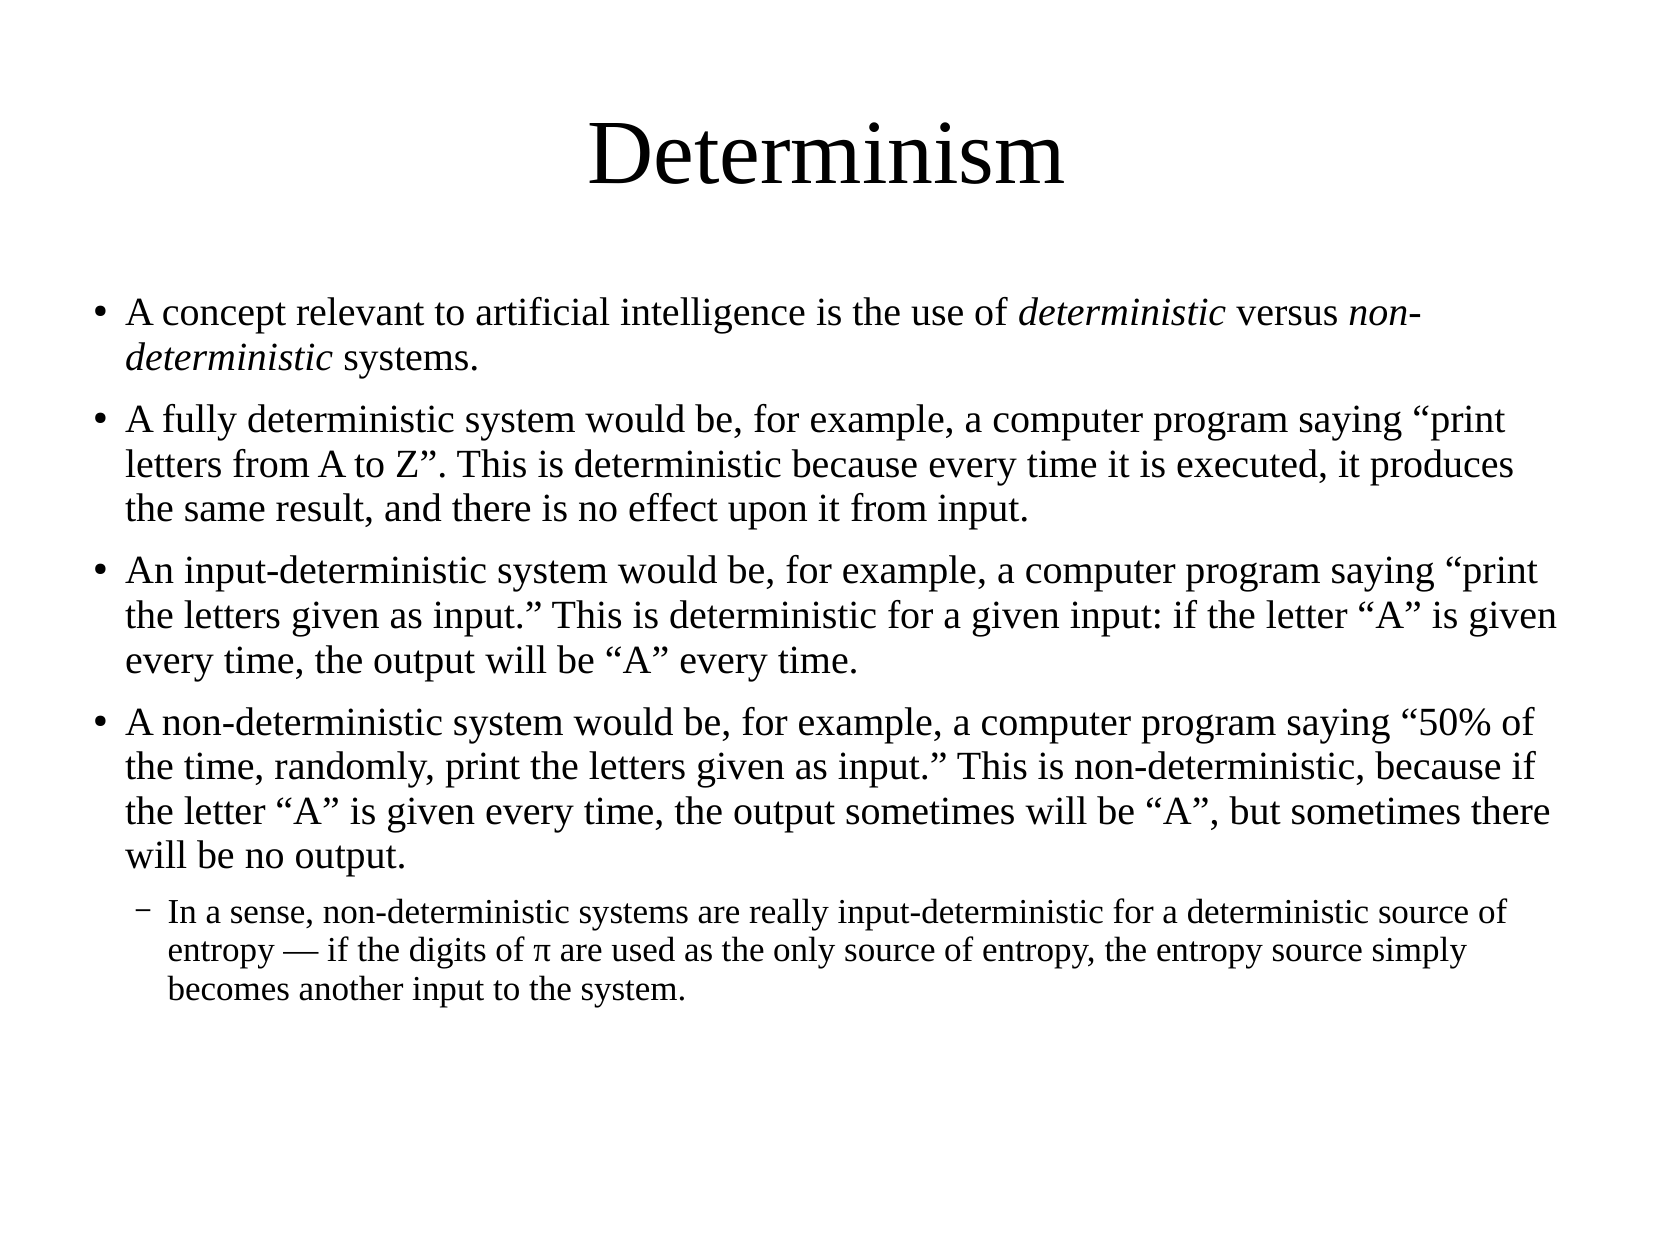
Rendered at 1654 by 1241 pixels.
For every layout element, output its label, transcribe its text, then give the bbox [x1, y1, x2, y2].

title Determinism [82, 49, 1571, 257]
list A concept relevant to artificial intelligence is the use of deterministic versus non-deterministic systems. A fully deterministic system would be, for example, a computer program saying “print letters from A to Z”. This is deterministic because every time it is executed, it produces the same result, and there is no effect upon it from input. An input-deterministic system would be, for example, a computer program saying “print the letters given as input.” This is deterministic for a given input: if the letter “A” is given every time, the output will be “A” every time. A non-deterministic system would be, for example, a computer program saying “50% of the time, randomly, print the letters given as input.” This is non-deterministic, because if the letter “A” is given every time, the output sometimes will be “A”, but sometimes there will be no output. In a sense, non-deterministic systems are really input-deterministic for a deterministic source of entropy — if the digits of π are used as the only source of entropy, the entropy source simply becomes another input to the system. [82, 290, 1571, 1010]
